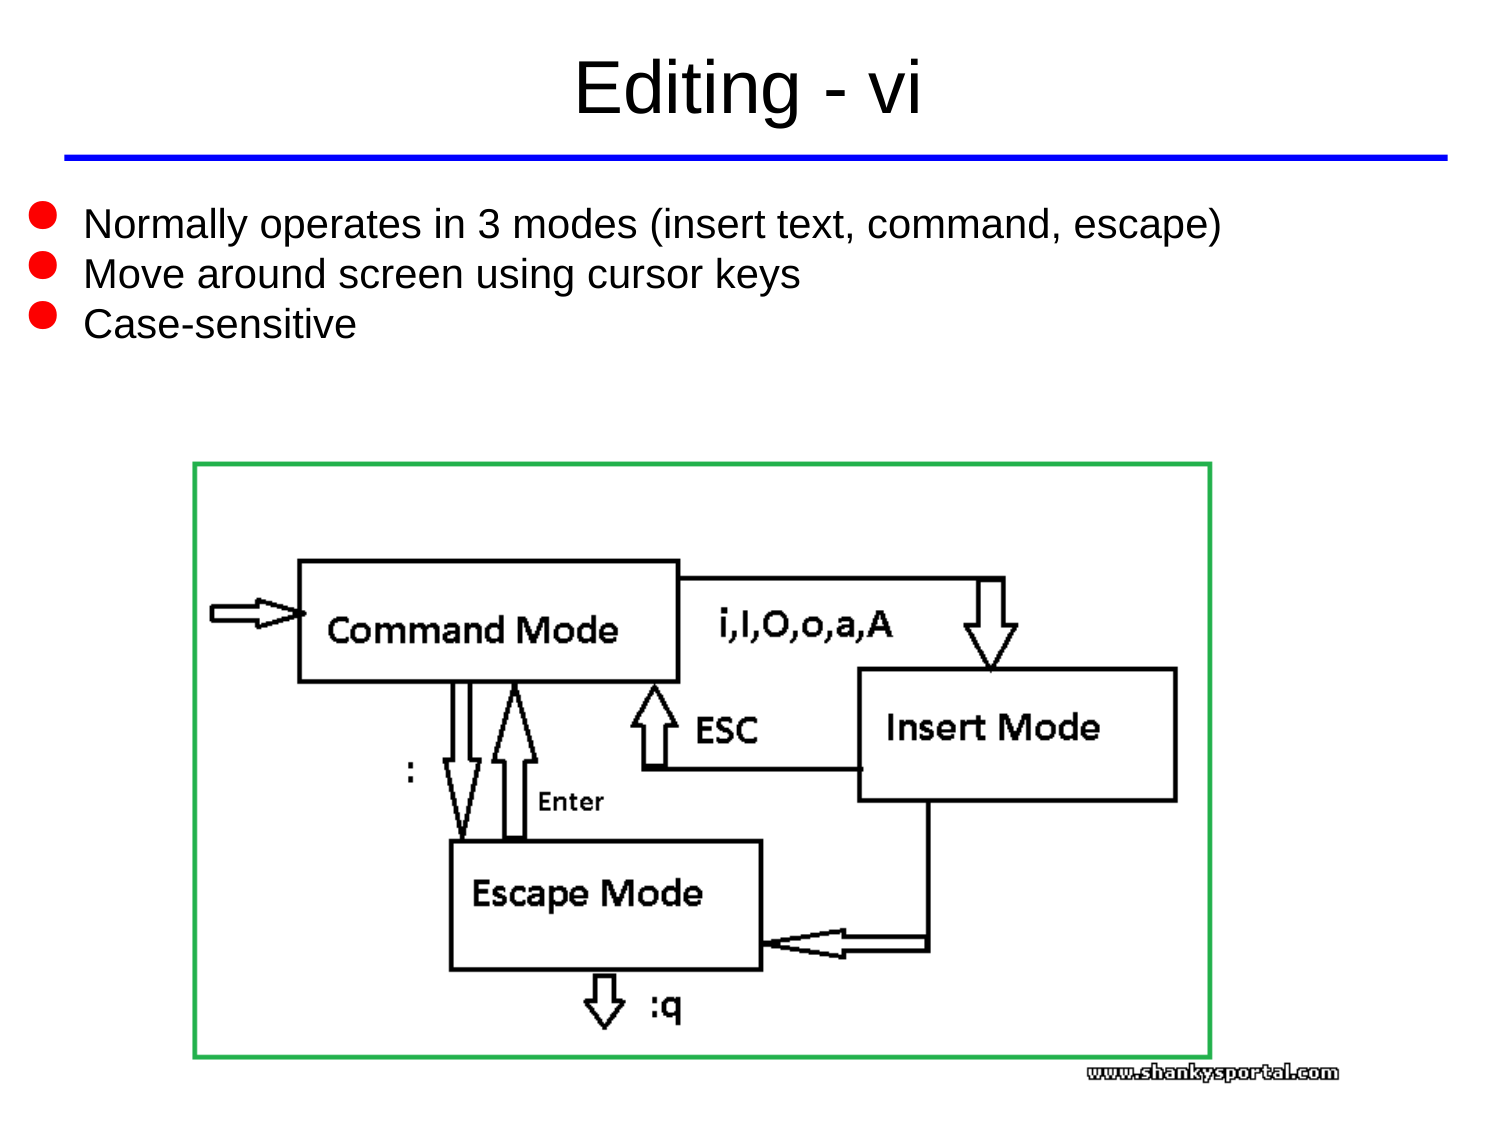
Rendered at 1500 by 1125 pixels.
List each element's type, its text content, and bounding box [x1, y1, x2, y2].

title Editing - vi [115, 21, 1382, 147]
list Normally operates in 3 modes (insert text, command, escape) Move around screen using cursor keys Case-sensitive [11, 189, 1461, 1029]
picture [66, 368, 1347, 1088]
